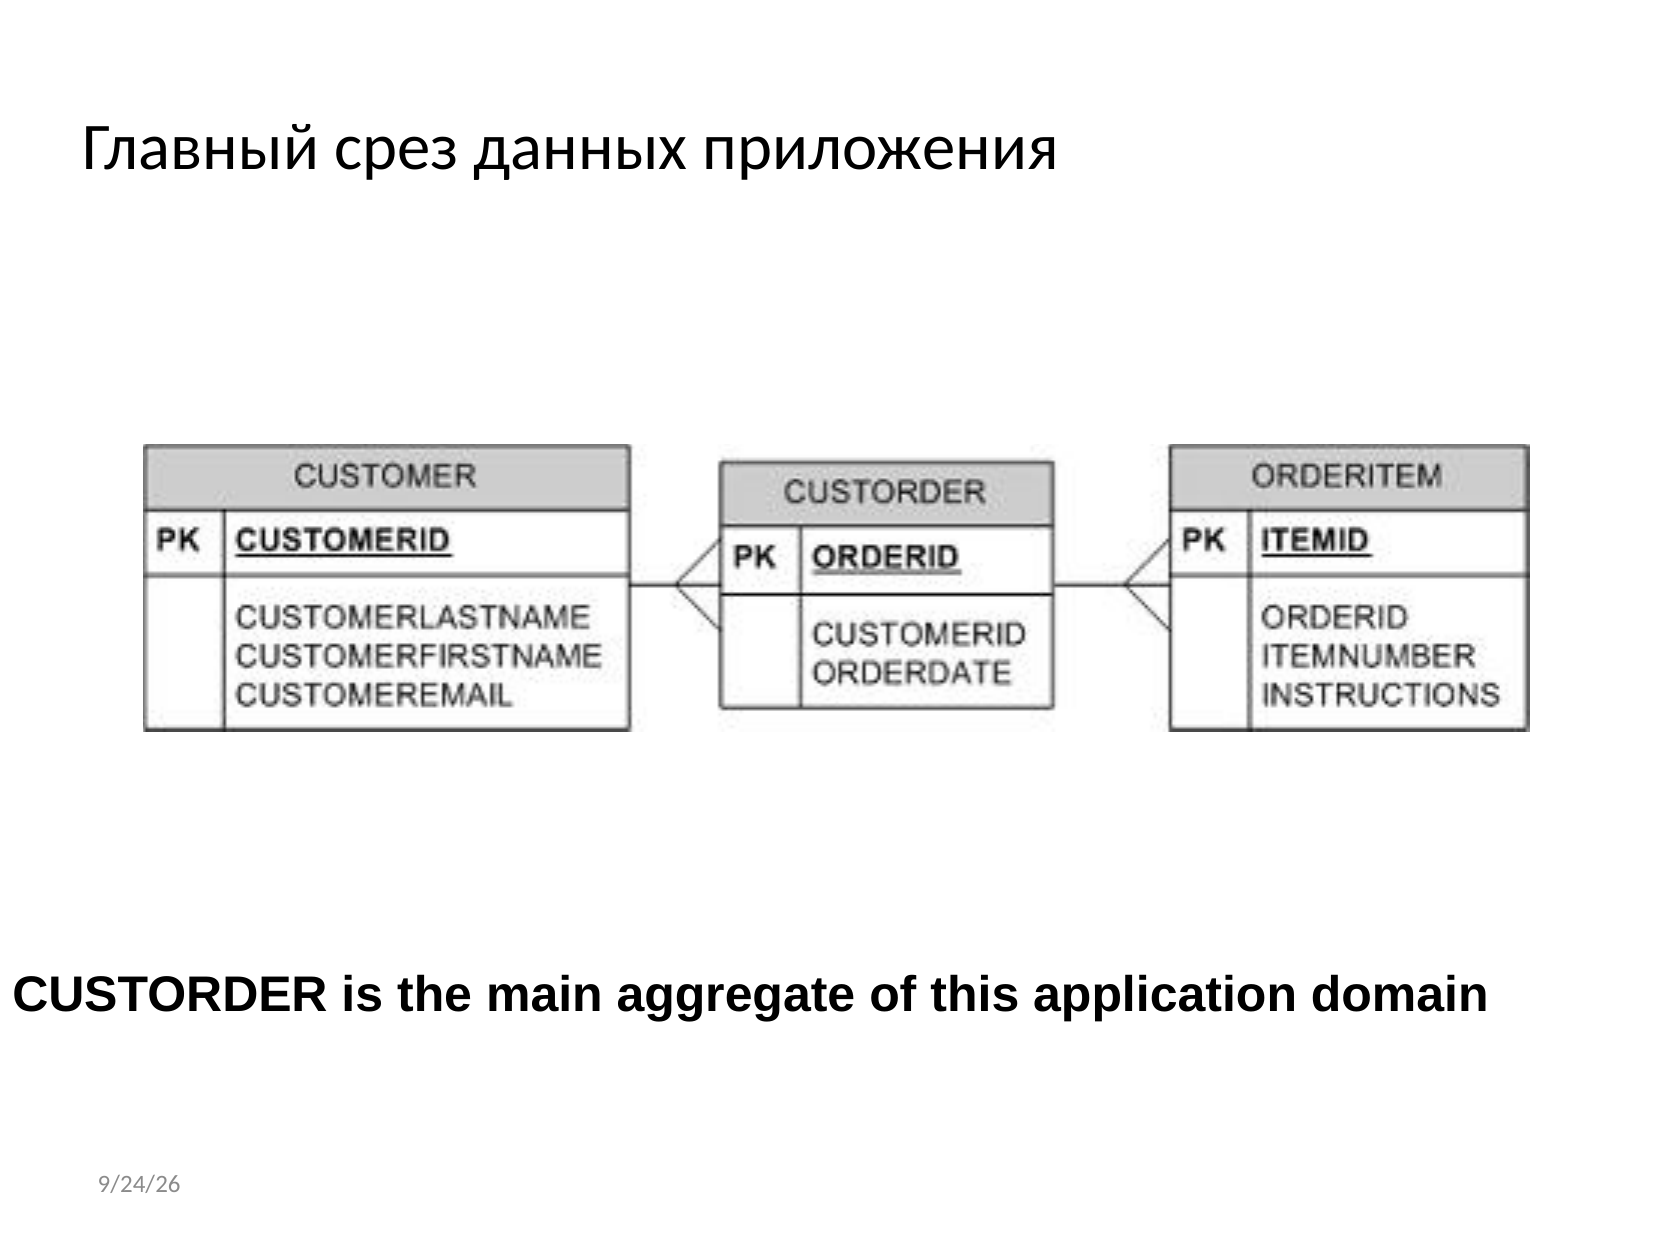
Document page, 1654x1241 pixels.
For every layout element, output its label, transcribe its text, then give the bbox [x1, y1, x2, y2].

title Главный срез данных приложения [82, 49, 1571, 257]
picture [143, 444, 1530, 732]
text_box CUSTORDER is the main aggregate of this application domain [0, 959, 1654, 1054]
